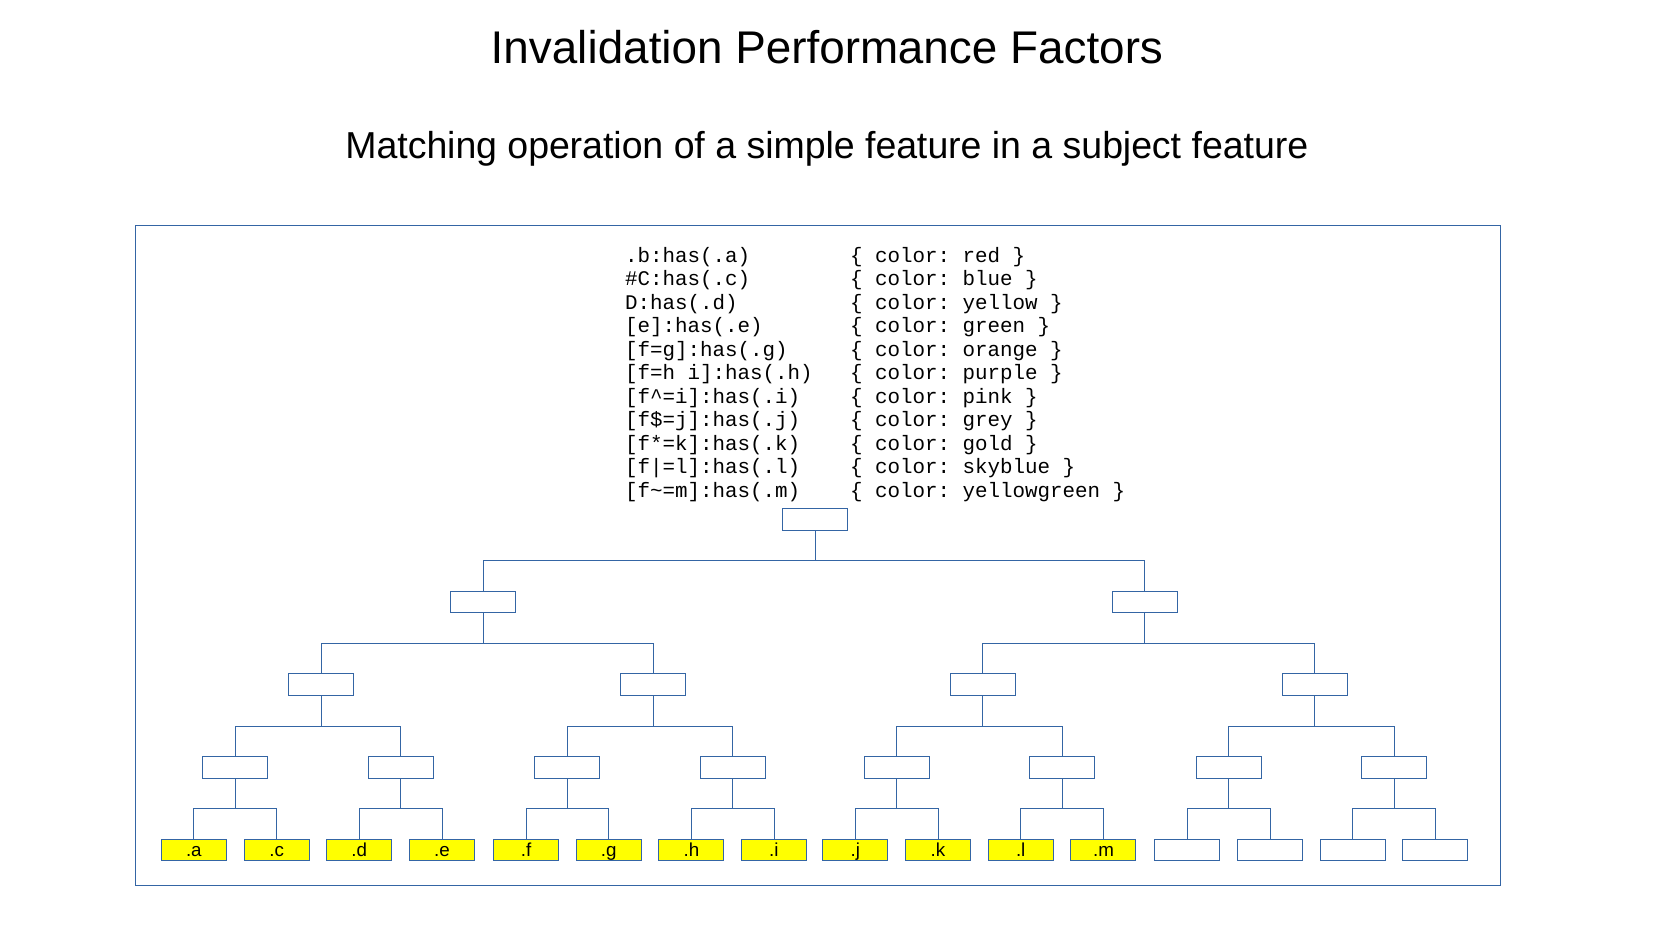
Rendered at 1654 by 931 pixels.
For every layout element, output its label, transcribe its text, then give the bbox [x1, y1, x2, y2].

text_box [135, 225, 1501, 886]
text_box Invalidation Performance Factors Matching operation of a simple feature in a subject feature [0, 15, 1654, 175]
